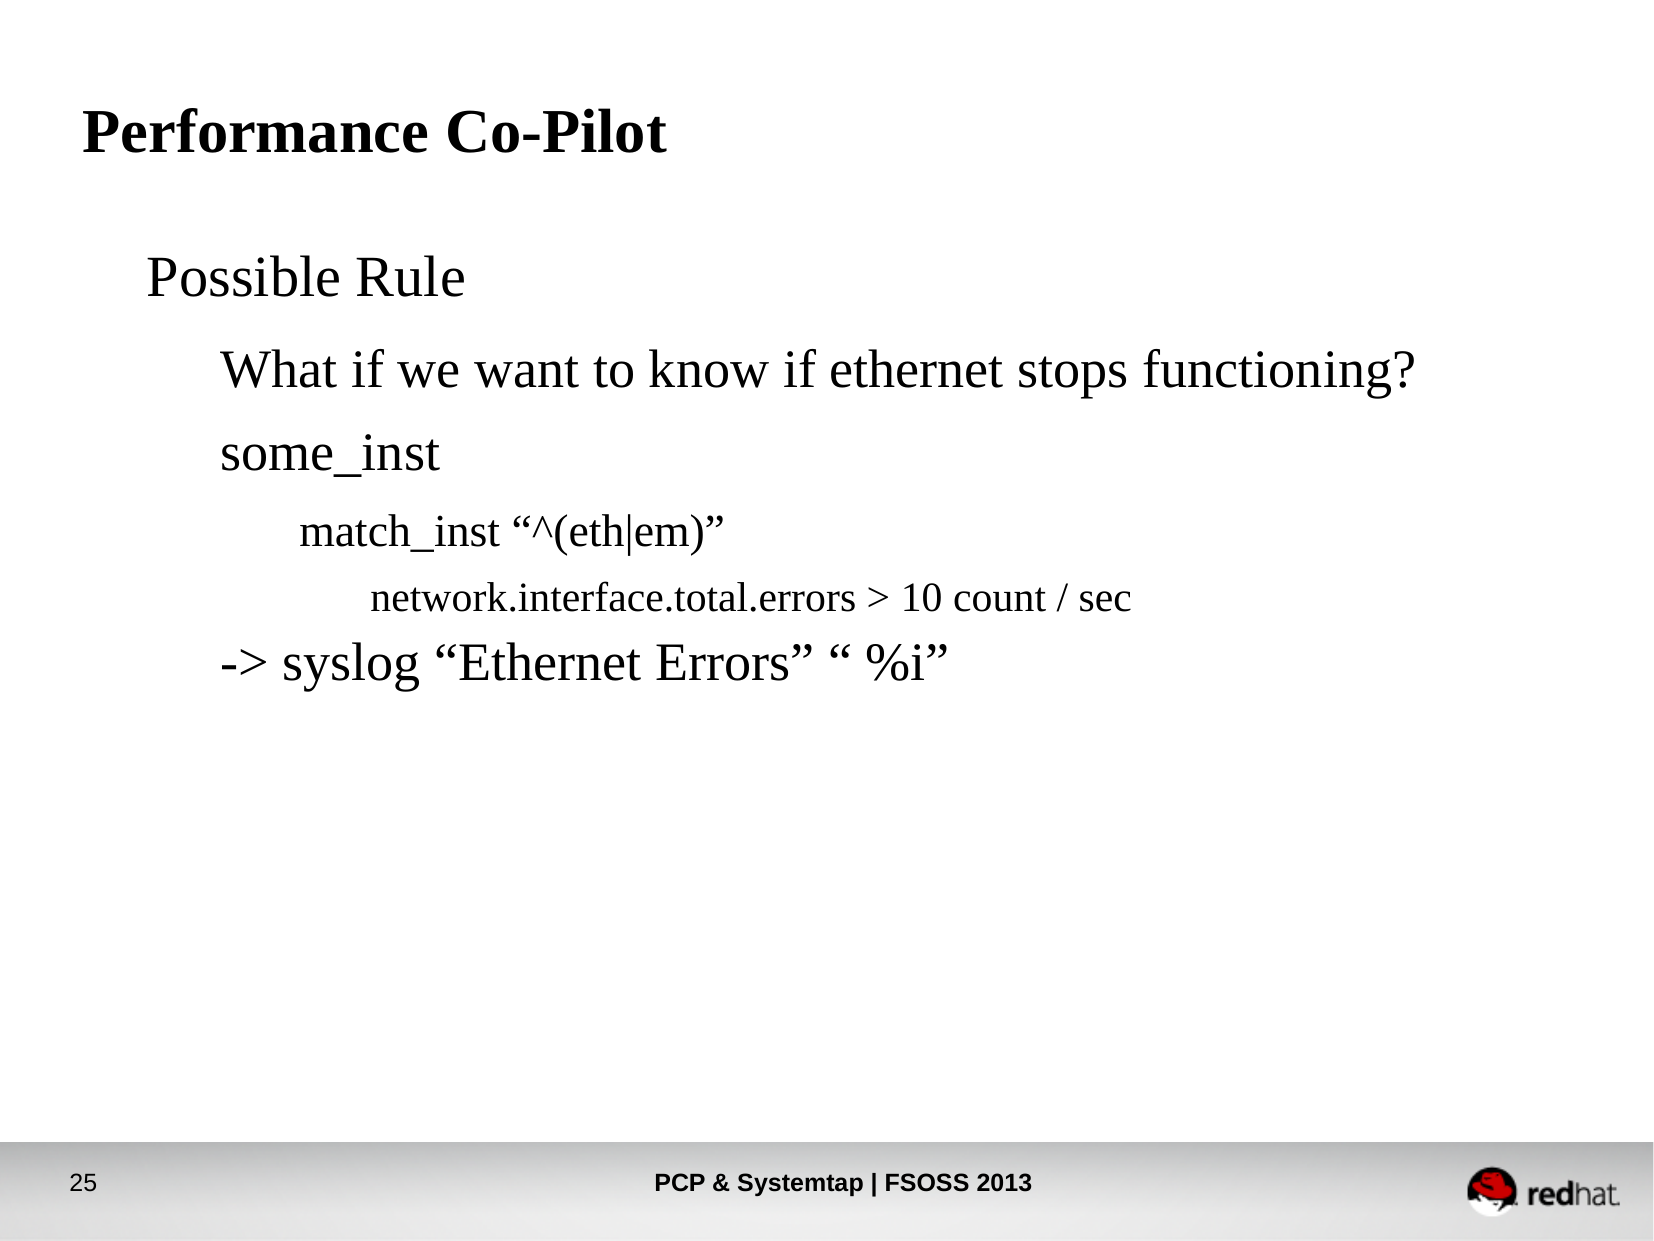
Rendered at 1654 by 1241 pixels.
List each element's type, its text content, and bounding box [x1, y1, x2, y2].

list Possible Rule What if we want to know if ethernet stops functioning? some_inst match_inst “^(eth|em)” network.interface.total.errors > 10 count / sec -> syslog “Ethernet Errors” “ %i” [86, 244, 1576, 1039]
title Performance Co-Pilot [82, 37, 1571, 226]
picture [0, 1142, 1654, 1241]
